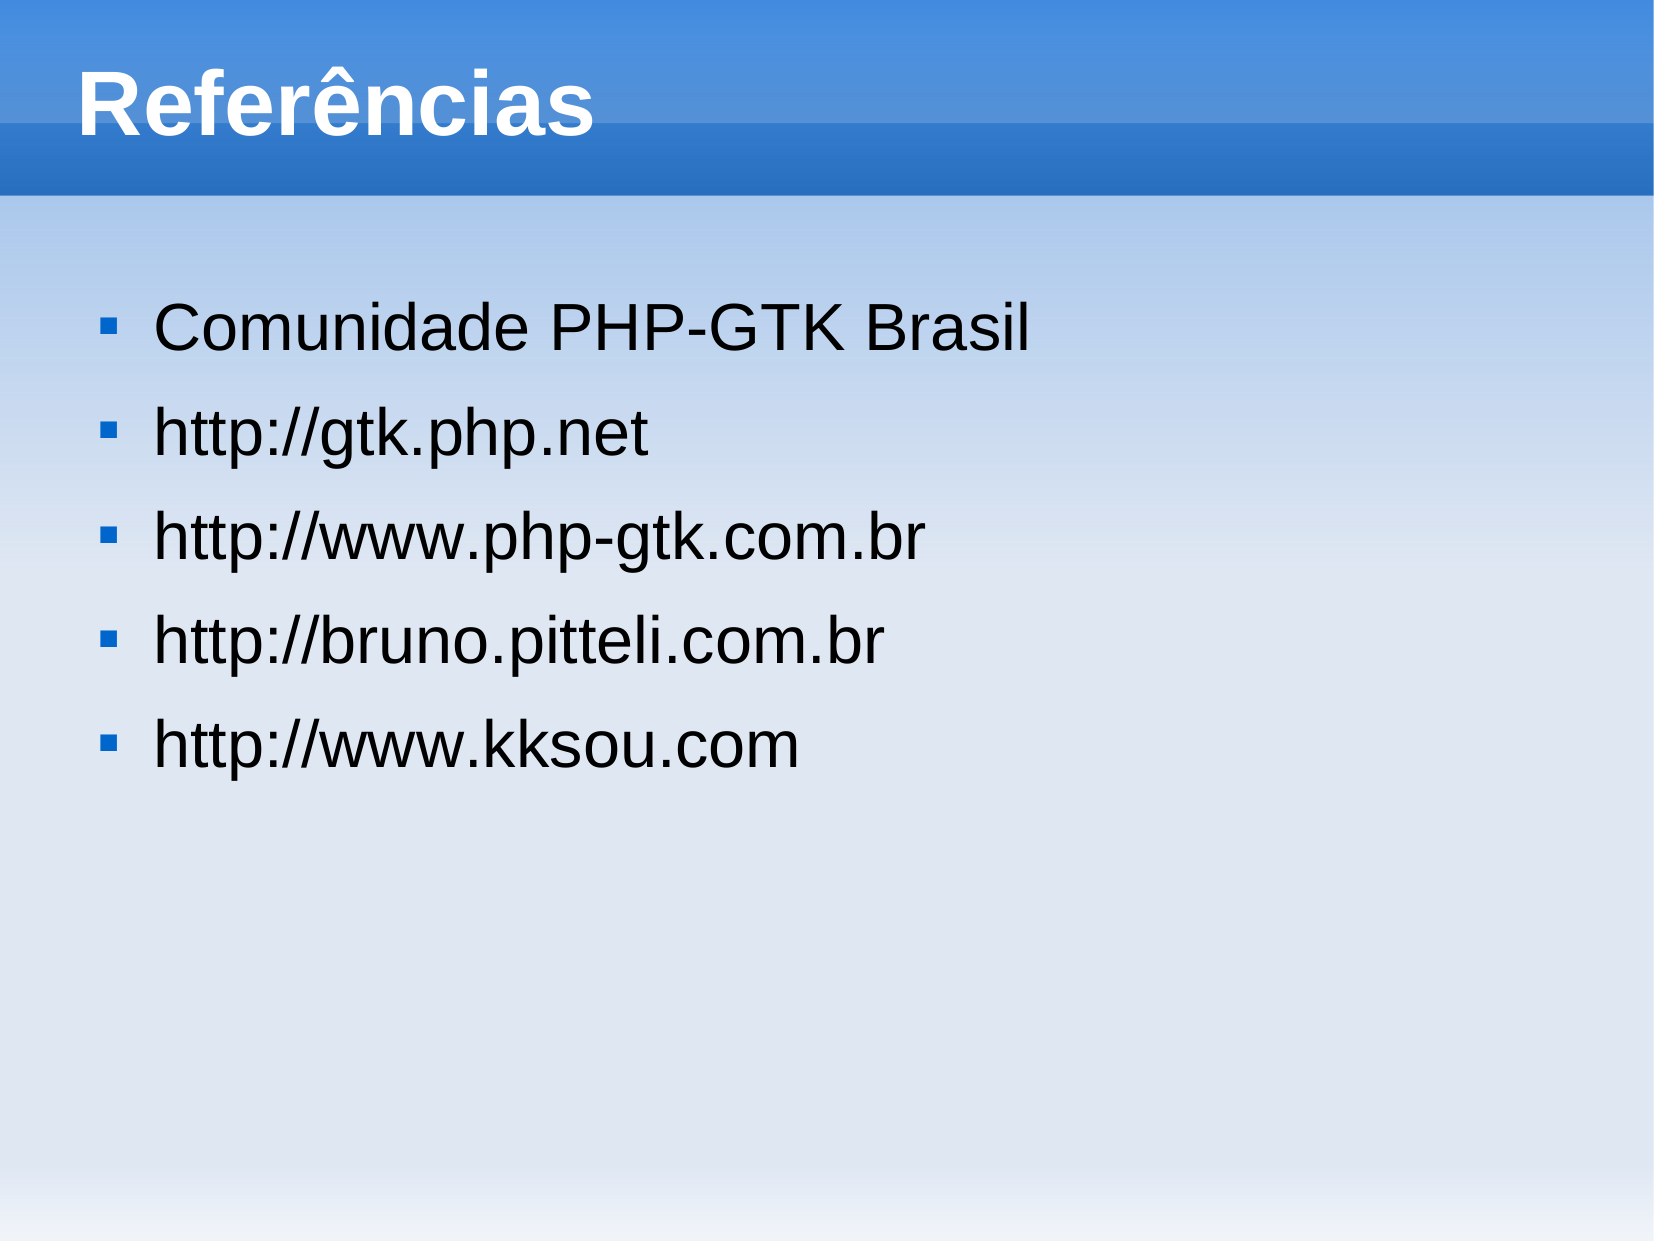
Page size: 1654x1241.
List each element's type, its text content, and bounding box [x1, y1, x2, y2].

list Comunidade PHP-GTK Brasil http://gtk.php.net http://www.php-gtk.com.br http://bruno.pitteli.com.br http://www.kksou.com [82, 290, 1571, 1094]
title Referências [76, 7, 1565, 200]
picture [0, 0, 1654, 1241]
